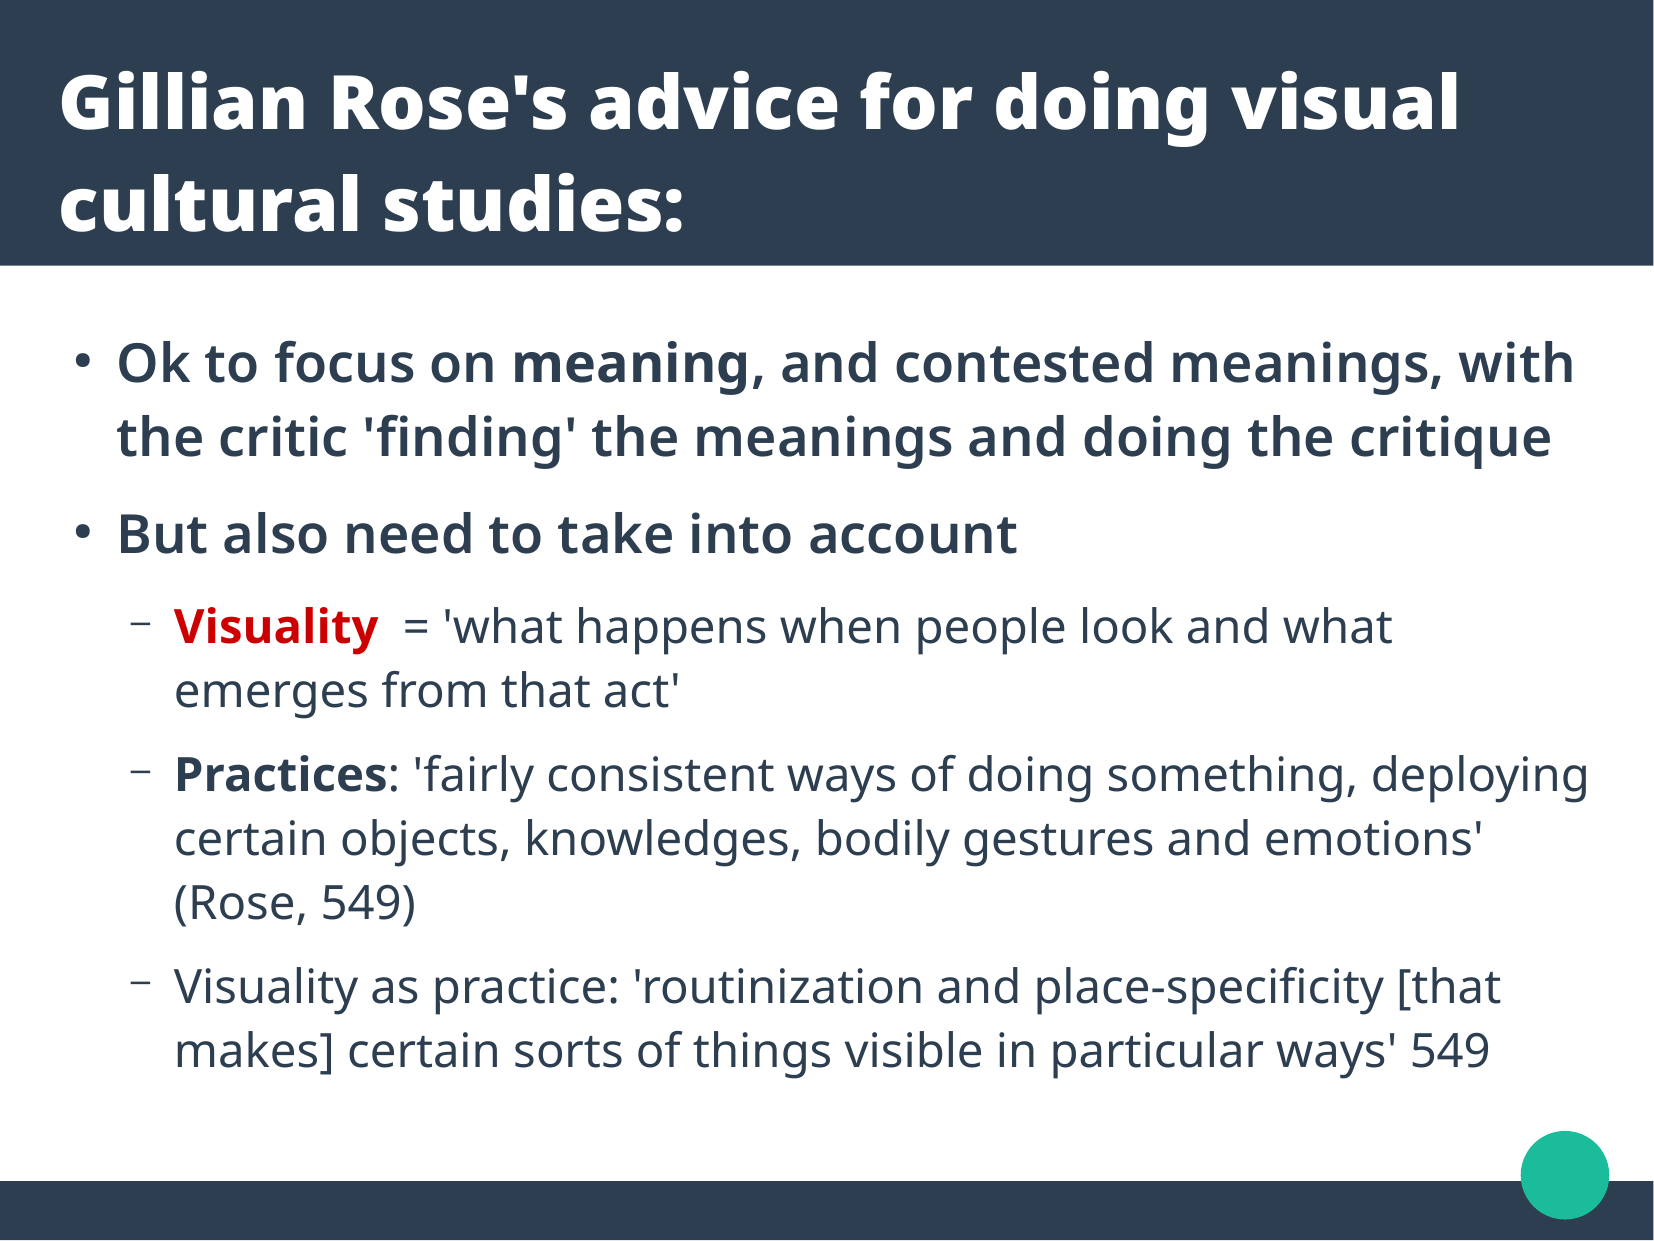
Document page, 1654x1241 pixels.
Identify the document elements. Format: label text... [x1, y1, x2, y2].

title Gillian Rose's advice for doing visual cultural studies: [59, 49, 1595, 207]
list Ok to focus on meaning, and contested meanings, with the critic 'finding' the meanings and doing the critique But also need to take into account Visuality = 'what happens when people look and what emerges from that act' Practices: 'fairly consistent ways of doing something, deploying certain objects, knowledges, bodily gestures and emotions' (Rose, 549) Visuality as practice: 'routinization and place-specificity [that makes] certain sorts of things visible in particular ways' 549 [59, 324, 1595, 1152]
